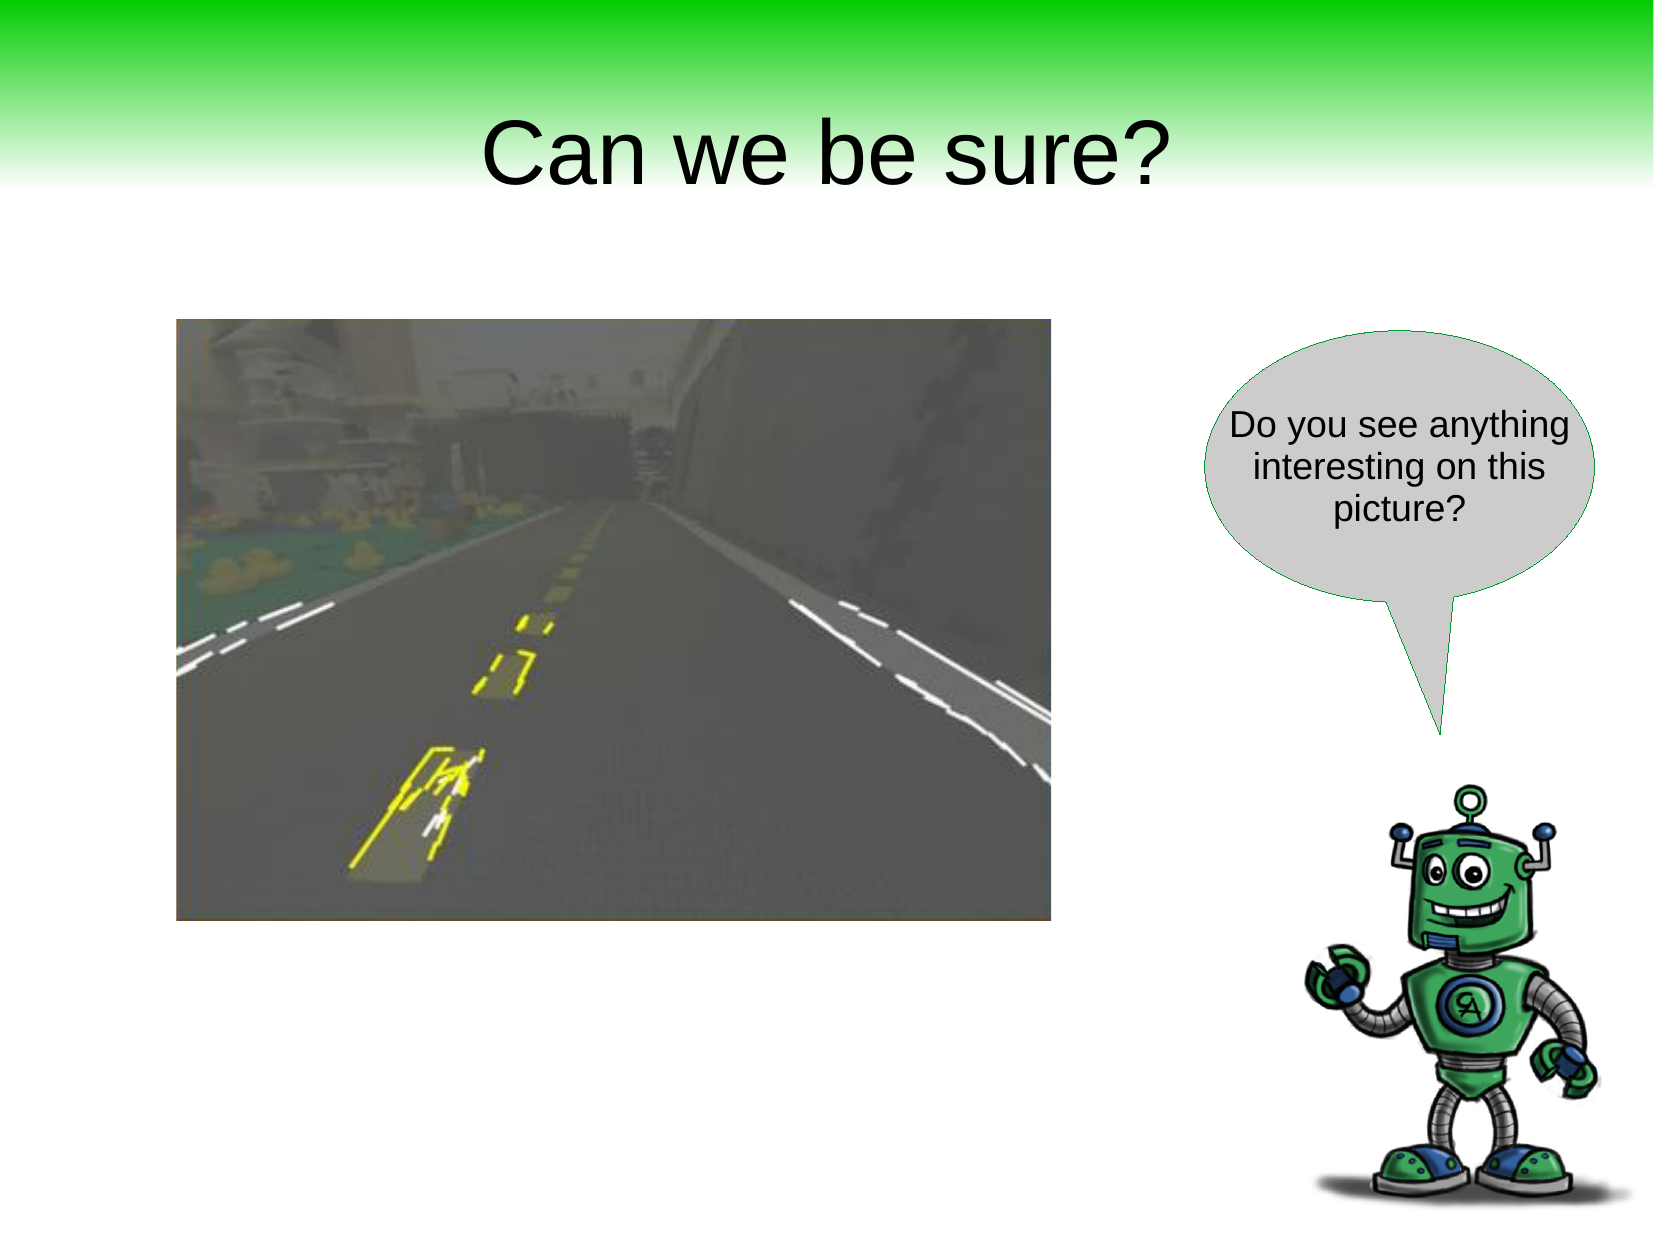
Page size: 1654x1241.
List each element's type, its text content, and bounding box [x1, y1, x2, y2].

picture [1287, 757, 1654, 1226]
picture [176, 319, 1052, 921]
text_box Do you see anything interesting on this picture? [1204, 330, 1595, 735]
title Can we be sure? [82, 49, 1571, 257]
text_box [0, 0, 1654, 189]
